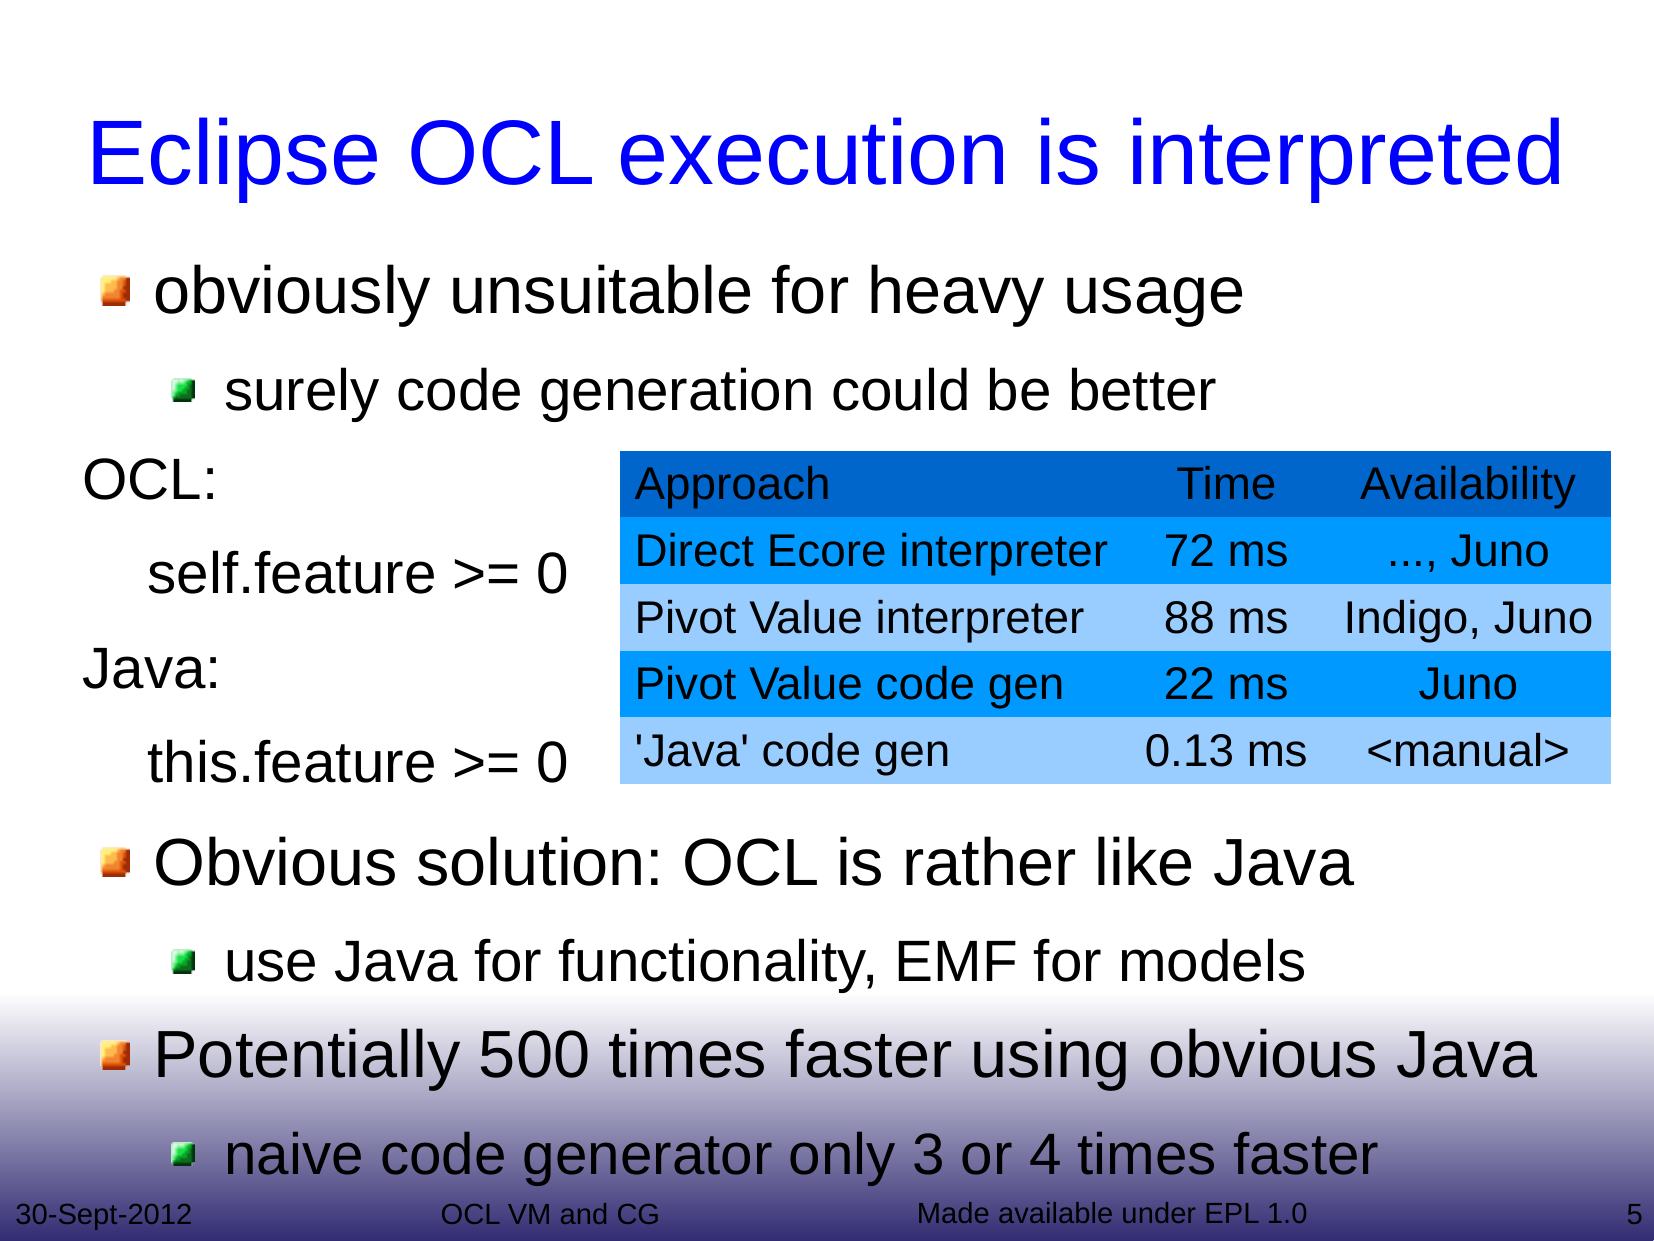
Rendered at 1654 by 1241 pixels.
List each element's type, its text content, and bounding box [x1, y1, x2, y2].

table_cell Juno [1325, 651, 1611, 717]
table_header Approach [620, 451, 1127, 517]
table_cell Direct Ecore interpreter [620, 517, 1127, 584]
table_cell <manual> [1325, 717, 1611, 784]
table_cell 'Java' code gen [620, 717, 1127, 784]
table_cell Pivot Value interpreter [620, 584, 1127, 651]
table_header Availability [1325, 451, 1611, 517]
table_header Time [1127, 451, 1325, 517]
table_cell Pivot Value code gen [620, 651, 1127, 717]
list obviously unsuitable for heavy usage surely code generation could be better OCL: self.feature >= 0 Java: this.feature >= 0 Obvious solution: OCL is rather like Java use Java for functionality, EMF for models Potentially 500 times faster using obvious Java naive code generator only 3 or 4 times faster [82, 253, 1571, 1186]
table_cell 72 ms [1127, 517, 1325, 584]
table_cell ..., Juno [1325, 517, 1611, 584]
table_cell Indigo, Juno [1325, 584, 1611, 651]
table_cell 0.13 ms [1127, 717, 1325, 784]
title Eclipse OCL execution is interpreted [82, 49, 1571, 253]
table_cell 88 ms [1127, 584, 1325, 651]
table_cell 22 ms [1127, 651, 1325, 717]
